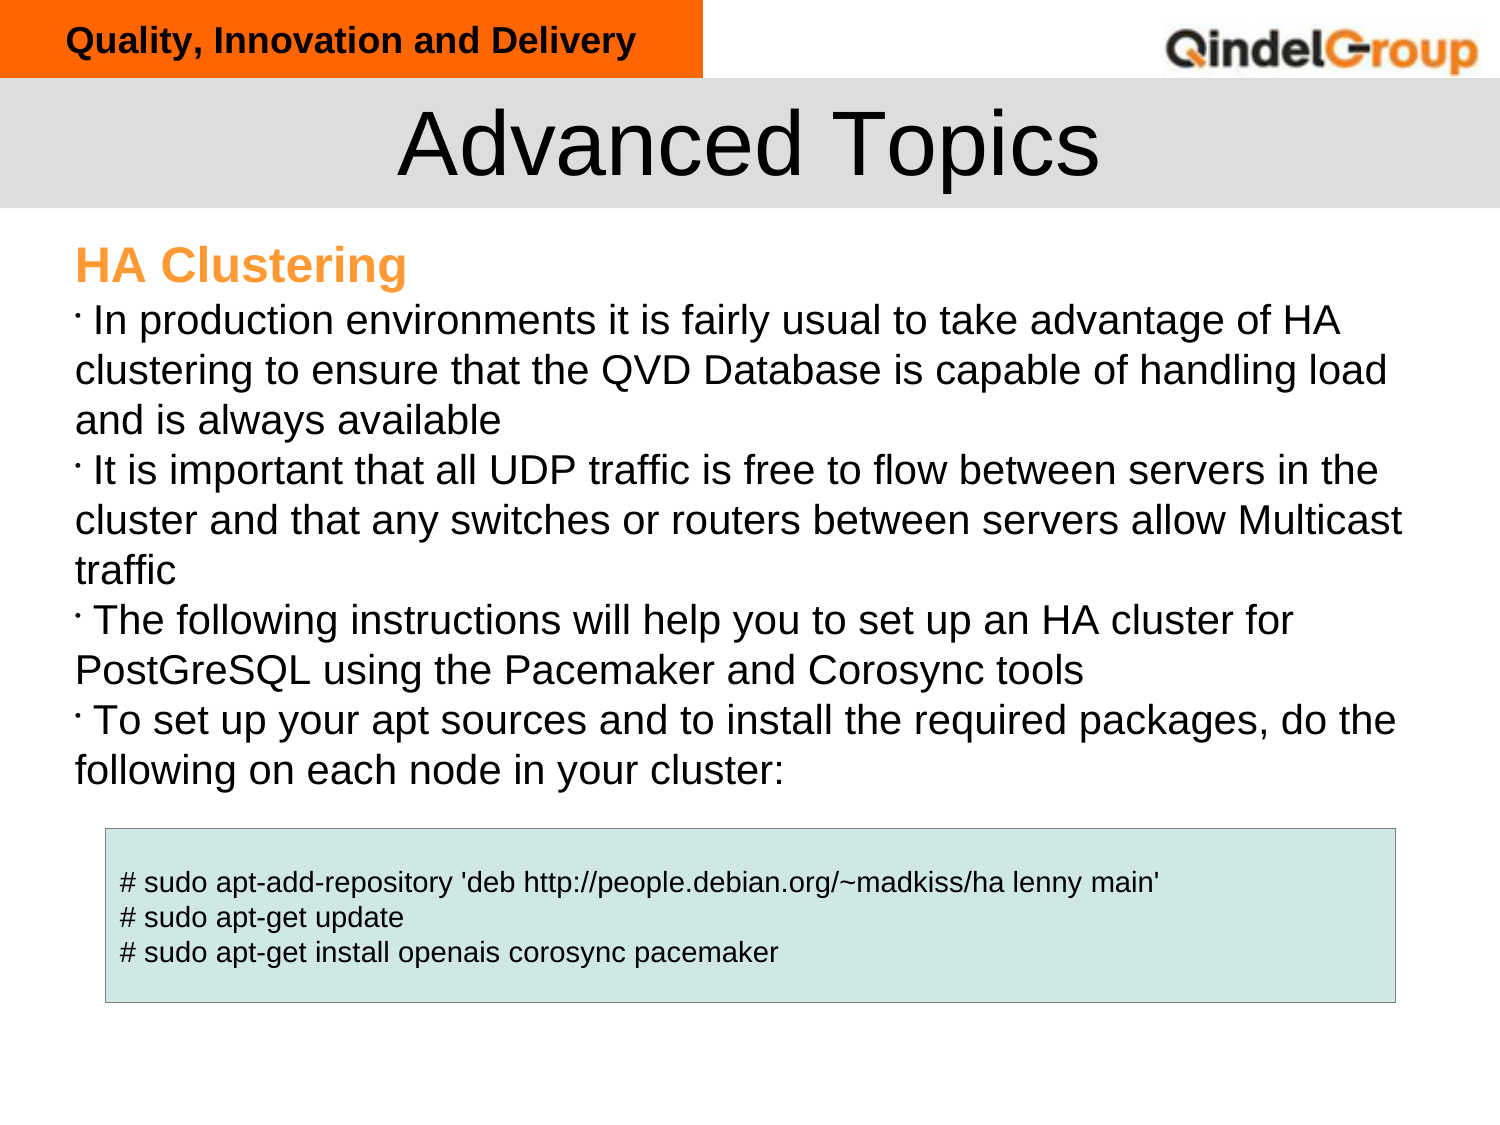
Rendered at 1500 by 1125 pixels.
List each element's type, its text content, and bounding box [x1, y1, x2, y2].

picture [1163, 23, 1481, 78]
title Advanced Topics [75, 45, 1426, 224]
text_box HA Clustering In production environments it is fairly usual to take advantage of HA clustering to ensure that the QVD Database is capable of handling load and is always available It is important that all UDP traffic is free to flow between servers in the cluster and that any switches or routers between servers allow Multicast traffic The following instructions will help you to set up an HA cluster for PostGreSQL using the Pacemaker and Corosync tools To set up your apt sources and to install the required packages, do the following on each node in your cluster: [60, 224, 1426, 901]
text_box # sudo apt-add-repository 'deb http://people.debian.org/~madkiss/ha lenny main' # sudo apt-get update # sudo apt-get install openais corosync pacemaker [105, 828, 1396, 1003]
